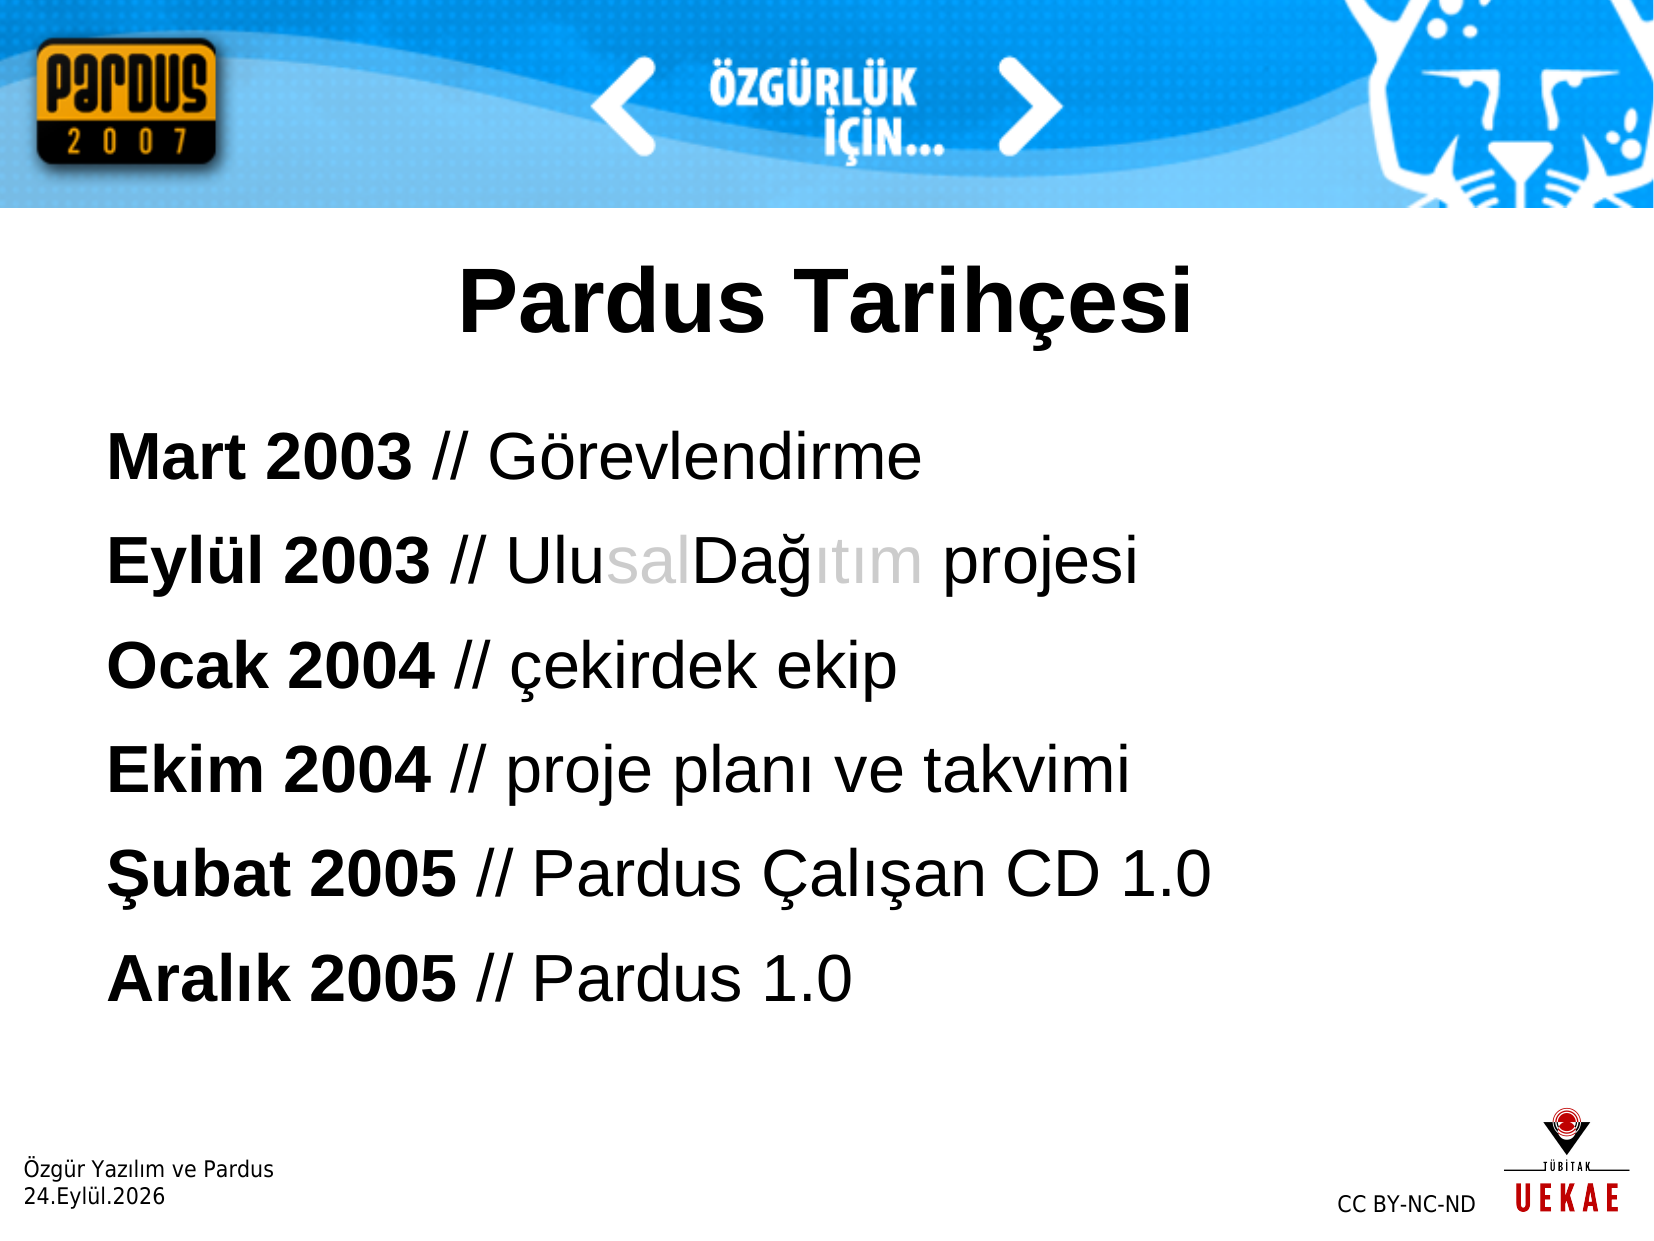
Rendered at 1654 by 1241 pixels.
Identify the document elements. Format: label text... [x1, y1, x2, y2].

list Mart 2003 // Görevlendirme Eylül 2003 // UlusalDağıtım projesi Ocak 2004 // çekirdek ekip Ekim 2004 // proje planı ve takvimi Şubat 2005 // Pardus Çalışan CD 1.0 Aralık 2005 // Pardus 1.0 [88, 419, 1571, 1056]
title Pardus Tarihçesi [82, 197, 1571, 405]
picture [0, 0, 1654, 208]
picture [1500, 1104, 1634, 1215]
